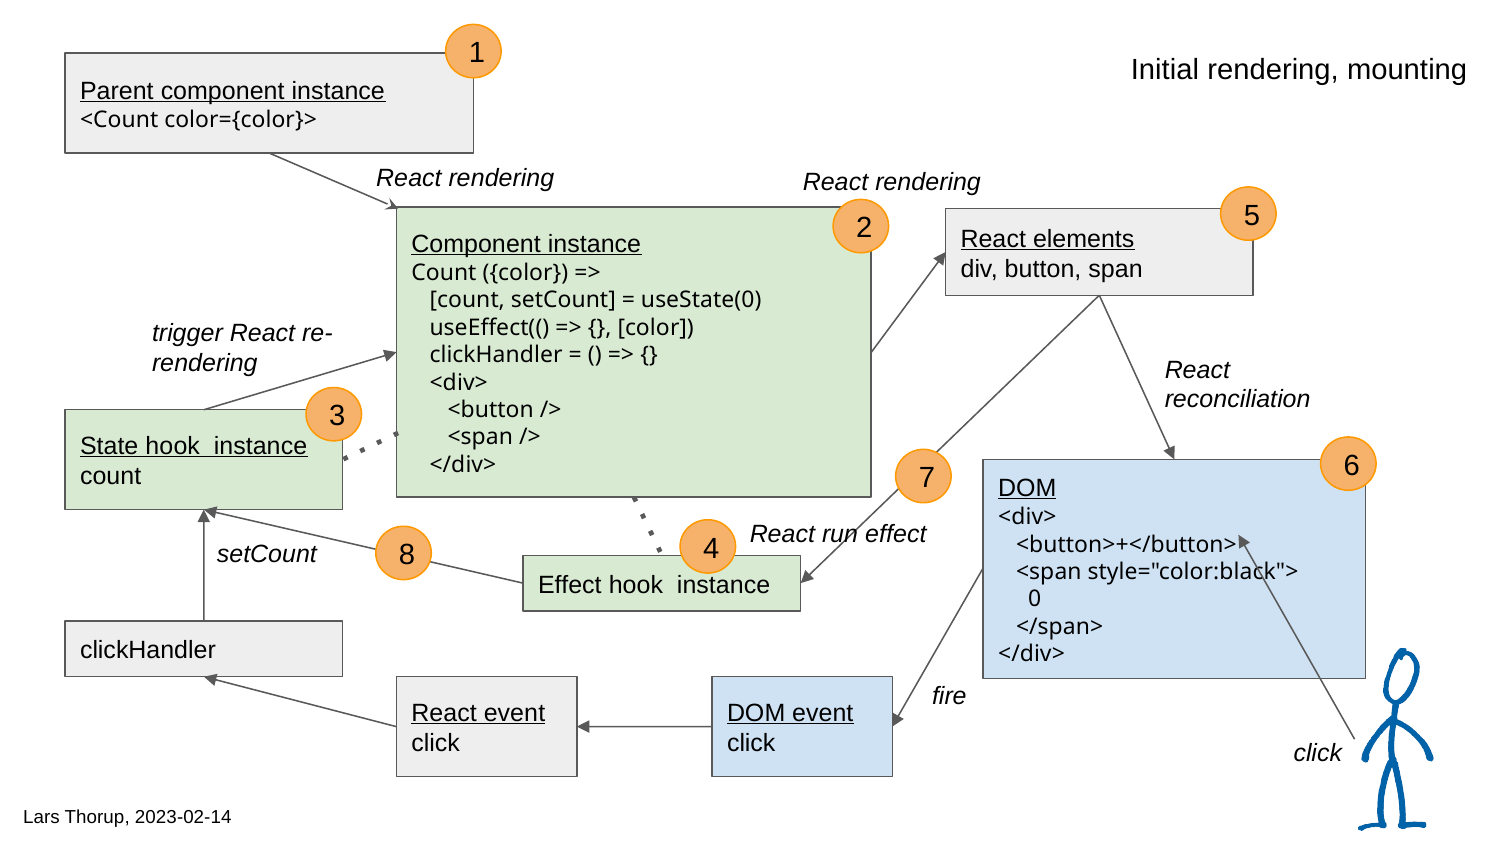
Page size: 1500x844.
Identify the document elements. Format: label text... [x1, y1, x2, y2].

text_box 7 [895, 449, 952, 503]
text_box clickHandler [65, 621, 343, 677]
text_box Lars Thorup, 2023-02-14 [8, 789, 257, 842]
text_box 8 [375, 526, 432, 580]
text_box React elements div, button, span [945, 208, 1253, 296]
text_box React rendering [787, 150, 1021, 211]
text_box React rendering [361, 146, 586, 207]
picture [1354, 647, 1436, 832]
text_box Effect hook instance [523, 555, 801, 611]
text_box 3 [306, 387, 362, 441]
text_box DOM <div> <button>+</button> <span style="color:black"> 0 </span> </div> [983, 459, 1366, 679]
text_box 4 [680, 519, 736, 574]
text_box setCount [175, 522, 333, 583]
text_box trigger React re-rendering [137, 301, 370, 392]
text_box DOM event click [712, 676, 893, 777]
text_box fire [917, 664, 1053, 725]
text_box Parent component instance <Count color={color}> [65, 53, 474, 154]
text_box React event click [396, 676, 577, 777]
text_box Component instance Count ({color}) => [count, setCount] = useState(0) useEffect(() => {}, [color]) clickHandler = () => {} <div> <button /> <span /> </div> [396, 207, 872, 498]
text_box 2 [833, 199, 889, 253]
text_box 6 [1320, 436, 1377, 491]
text_box React run effect [734, 503, 995, 564]
text_box State hook instance count [65, 409, 343, 510]
text_box React reconciliation [1149, 338, 1331, 429]
text_box click [1278, 721, 1369, 782]
text_box 1 [445, 24, 502, 78]
text_box 5 [1220, 186, 1277, 241]
text_box Initial rendering, mounting [1115, 34, 1499, 100]
